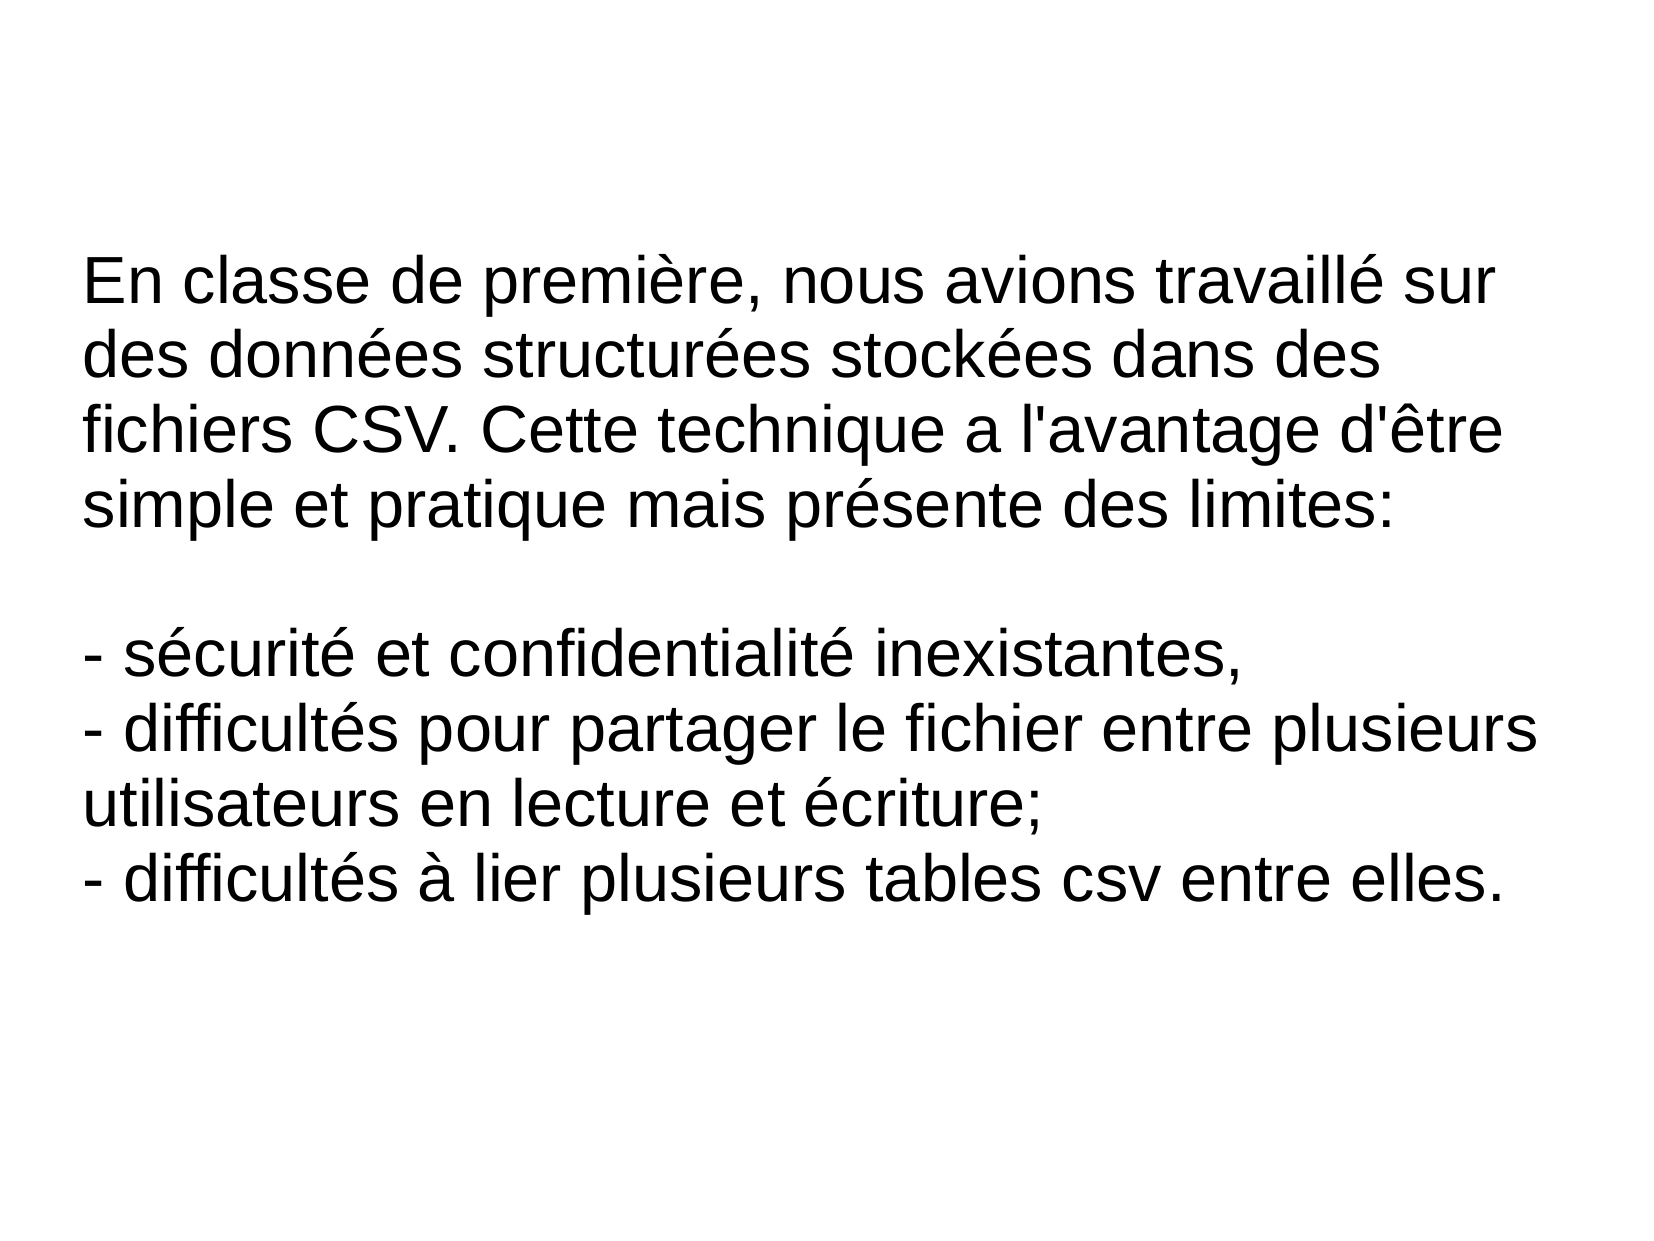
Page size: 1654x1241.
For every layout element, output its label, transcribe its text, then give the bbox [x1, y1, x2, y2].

subtitle En classe de première, nous avions travaillé sur des données structurées stockées dans des fichiers CSV. Cette technique a l'avantage d'être simple et pratique mais présente des limites: - sécurité et confidentialité inexistantes, - difficultés pour partager le fichier entre plusieurs utilisateurs en lecture et écriture; - difficultés à lier plusieurs tables csv entre elles. [82, 49, 1571, 1109]
